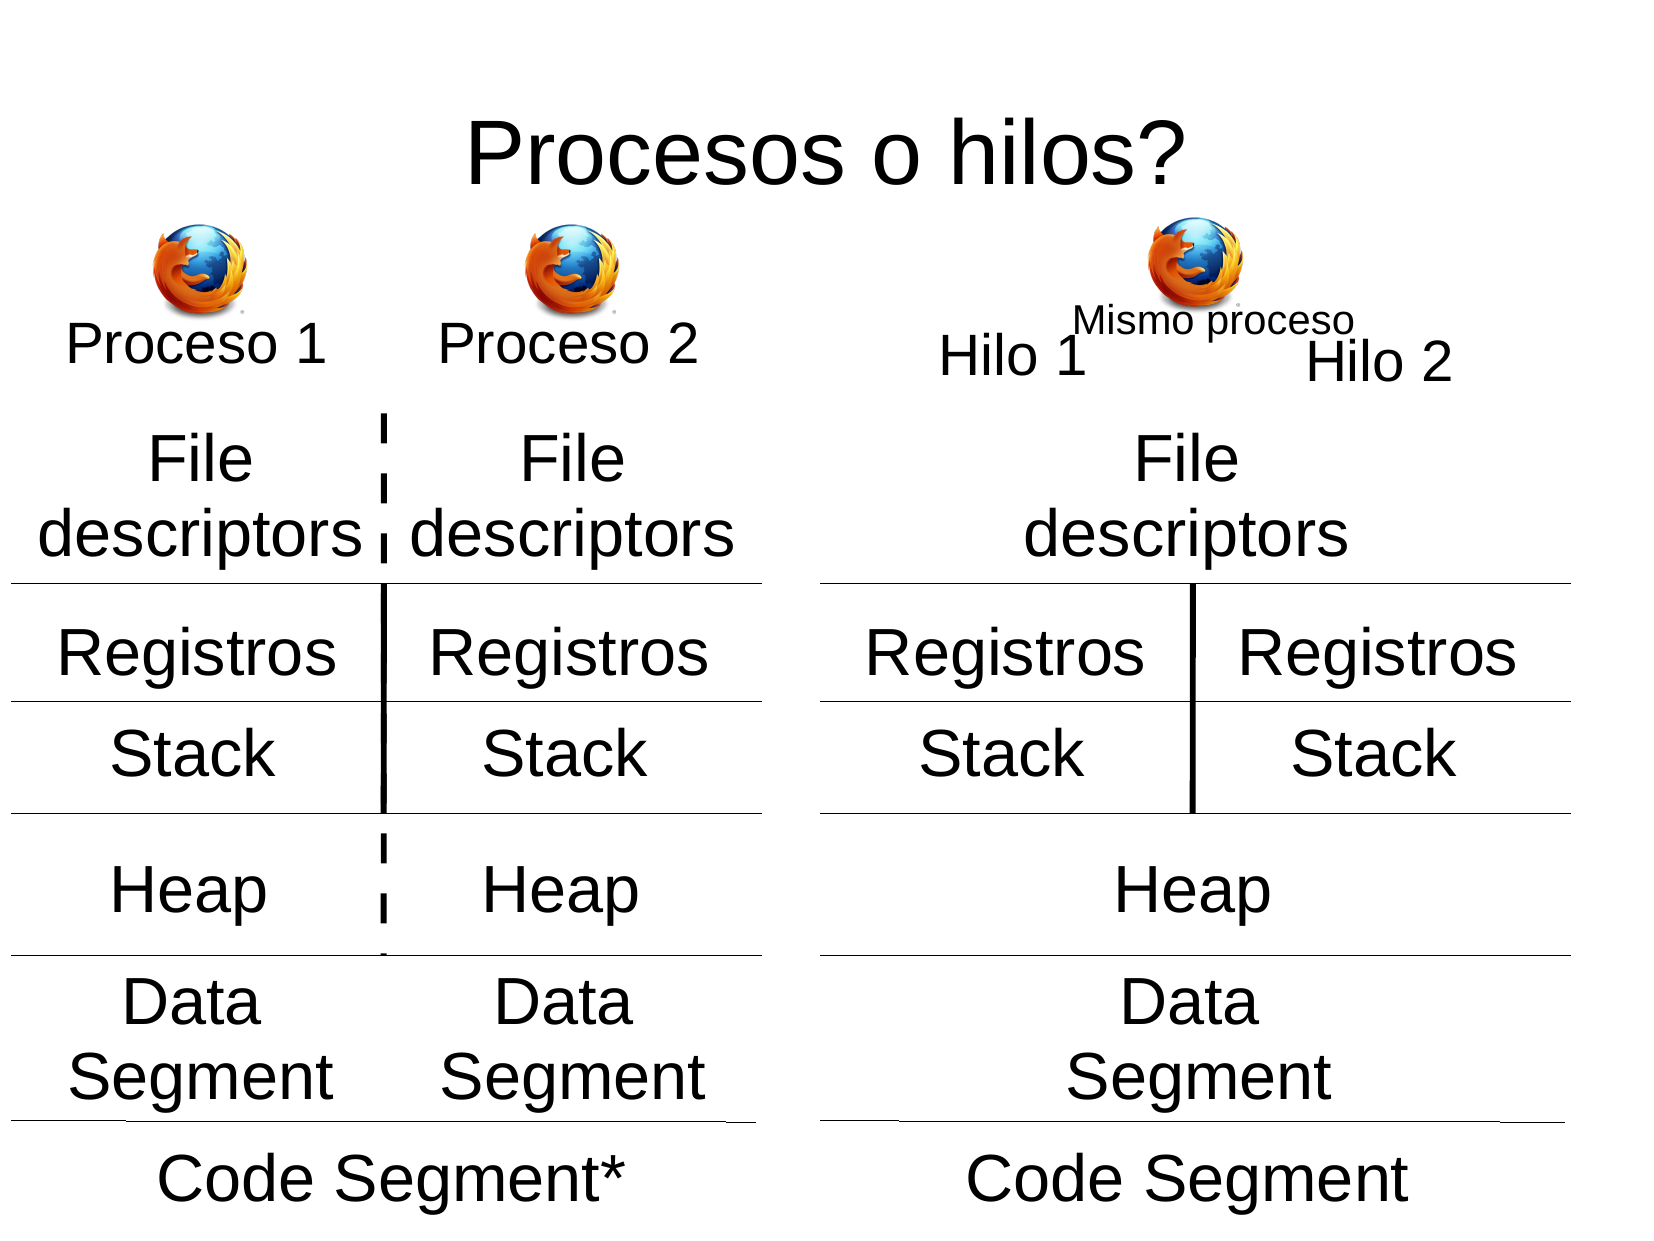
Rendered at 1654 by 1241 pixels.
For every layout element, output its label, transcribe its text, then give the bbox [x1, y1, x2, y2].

text_box Code Segment* [141, 1133, 650, 1224]
title Procesos o hilos? [82, 49, 1571, 257]
text_box Data Segment [1045, 956, 1353, 1121]
picture [1145, 257, 1248, 289]
text_box Proceso 1 [50, 303, 352, 384]
text_box File descriptors [997, 413, 1376, 578]
text_box Registros [41, 607, 361, 697]
text_box Stack [94, 708, 308, 799]
text_box Heap [94, 844, 308, 935]
text_box Proceso 2 [422, 303, 724, 384]
picture [150, 257, 252, 303]
text_box Registros [413, 607, 733, 697]
text_box Registros [850, 607, 1170, 697]
text_box Data Segment [47, 956, 355, 1122]
text_box Mismo proceso [1057, 289, 1613, 365]
text_box Stack [1275, 708, 1489, 799]
text_box Heap [466, 844, 680, 935]
text_box File descriptors [383, 413, 762, 578]
text_box Data Segment [419, 956, 727, 1122]
text_box Stack [903, 708, 1117, 799]
text_box Heap [1098, 844, 1311, 935]
text_box Code Segment [950, 1133, 1459, 1224]
text_box Registros [1222, 607, 1542, 697]
text_box Stack [466, 708, 680, 799]
text_box Hilo 2 [1290, 365, 1477, 402]
text_box File descriptors [11, 413, 383, 578]
picture [522, 257, 624, 303]
text_box Hilo 1 [924, 315, 1111, 396]
